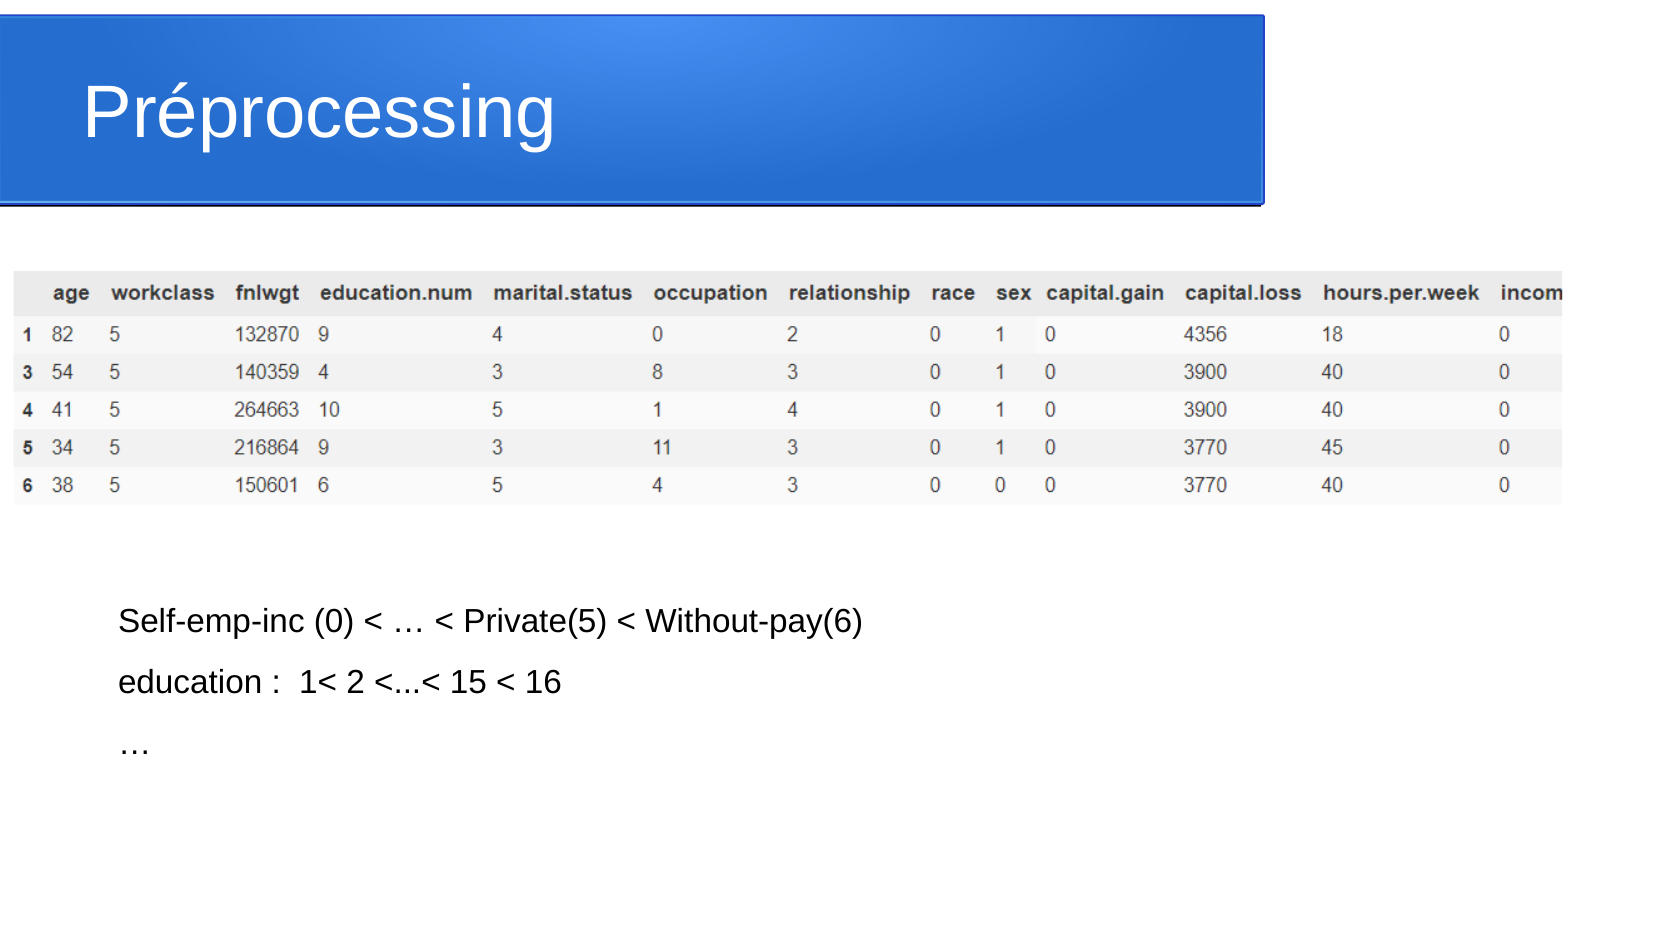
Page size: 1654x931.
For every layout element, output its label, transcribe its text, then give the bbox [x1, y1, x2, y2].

picture [10, 271, 1571, 540]
list Self-emp-inc (0) < … < Private(5) < Without-pay(6) education : 1< 2 <...< 15 < 16 … [47, 602, 1536, 863]
title Préprocessing [82, 35, 1235, 189]
